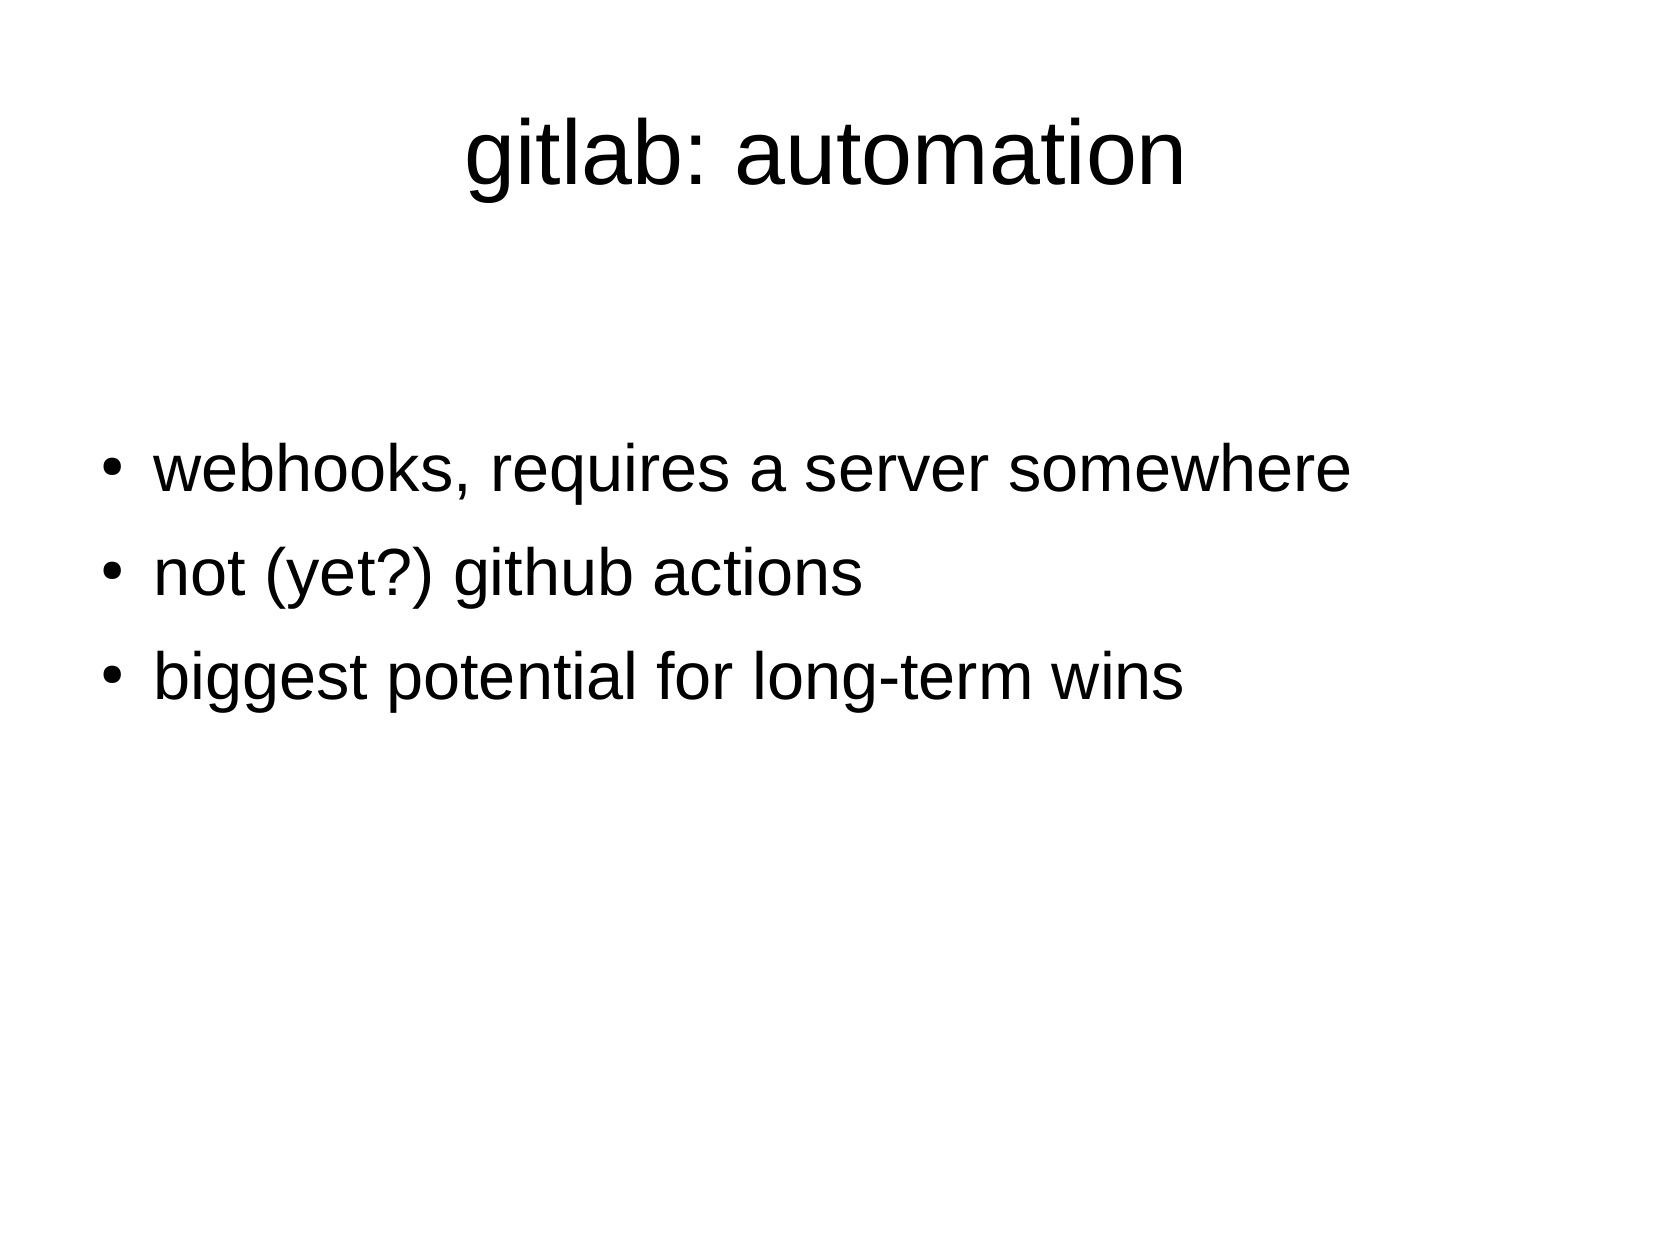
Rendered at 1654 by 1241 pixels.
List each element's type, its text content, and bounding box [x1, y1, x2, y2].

title gitlab: automation [82, 49, 1571, 257]
list webhooks, requires a server somewhere not (yet?) github actions biggest potential for long-term wins [82, 431, 1571, 1021]
